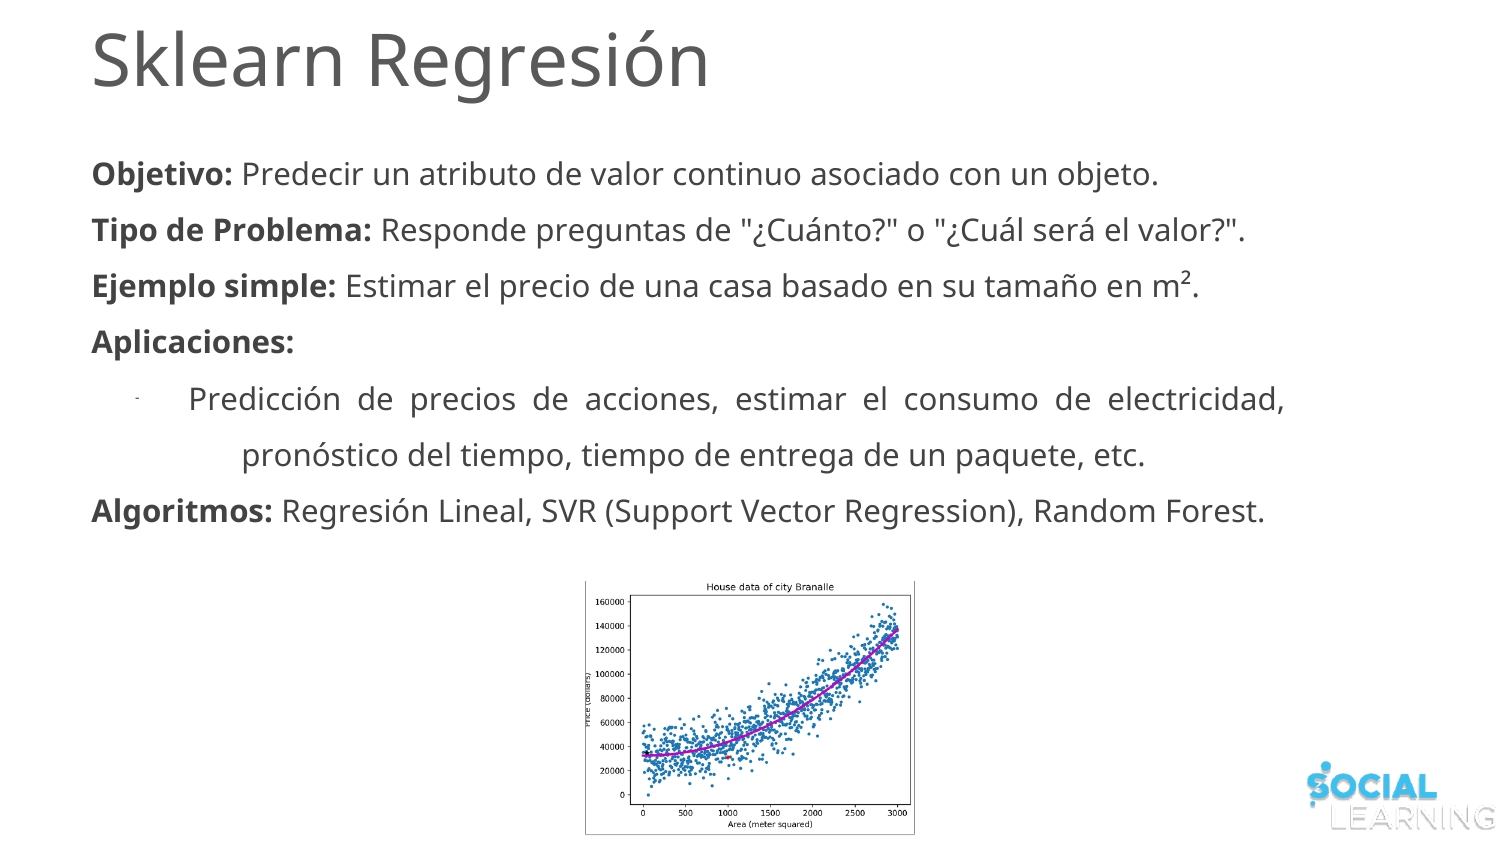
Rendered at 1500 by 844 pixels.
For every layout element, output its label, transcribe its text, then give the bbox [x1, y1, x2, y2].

picture [585, 578, 915, 834]
text_box Sklearn Regresión [76, 0, 1281, 120]
picture [1301, 744, 1500, 844]
text_box Objetivo: Predecir un atributo de valor continuo asociado con un objeto. Tipo de Problema: Responde preguntas de "¿Cuánto?" o "¿Cuál será el valor?". Ejemplo simple: Estimar el precio de una casa basado en su tamaño en m². Aplicaciones: Predicción de precios de acciones, estimar el consumo de electricidad, pronóstico del tiempo, tiempo de entrega de un paquete, etc. Algoritmos: Regresión Lineal, SVR (Support Vector Regression), Random Forest. [76, 120, 1302, 644]
